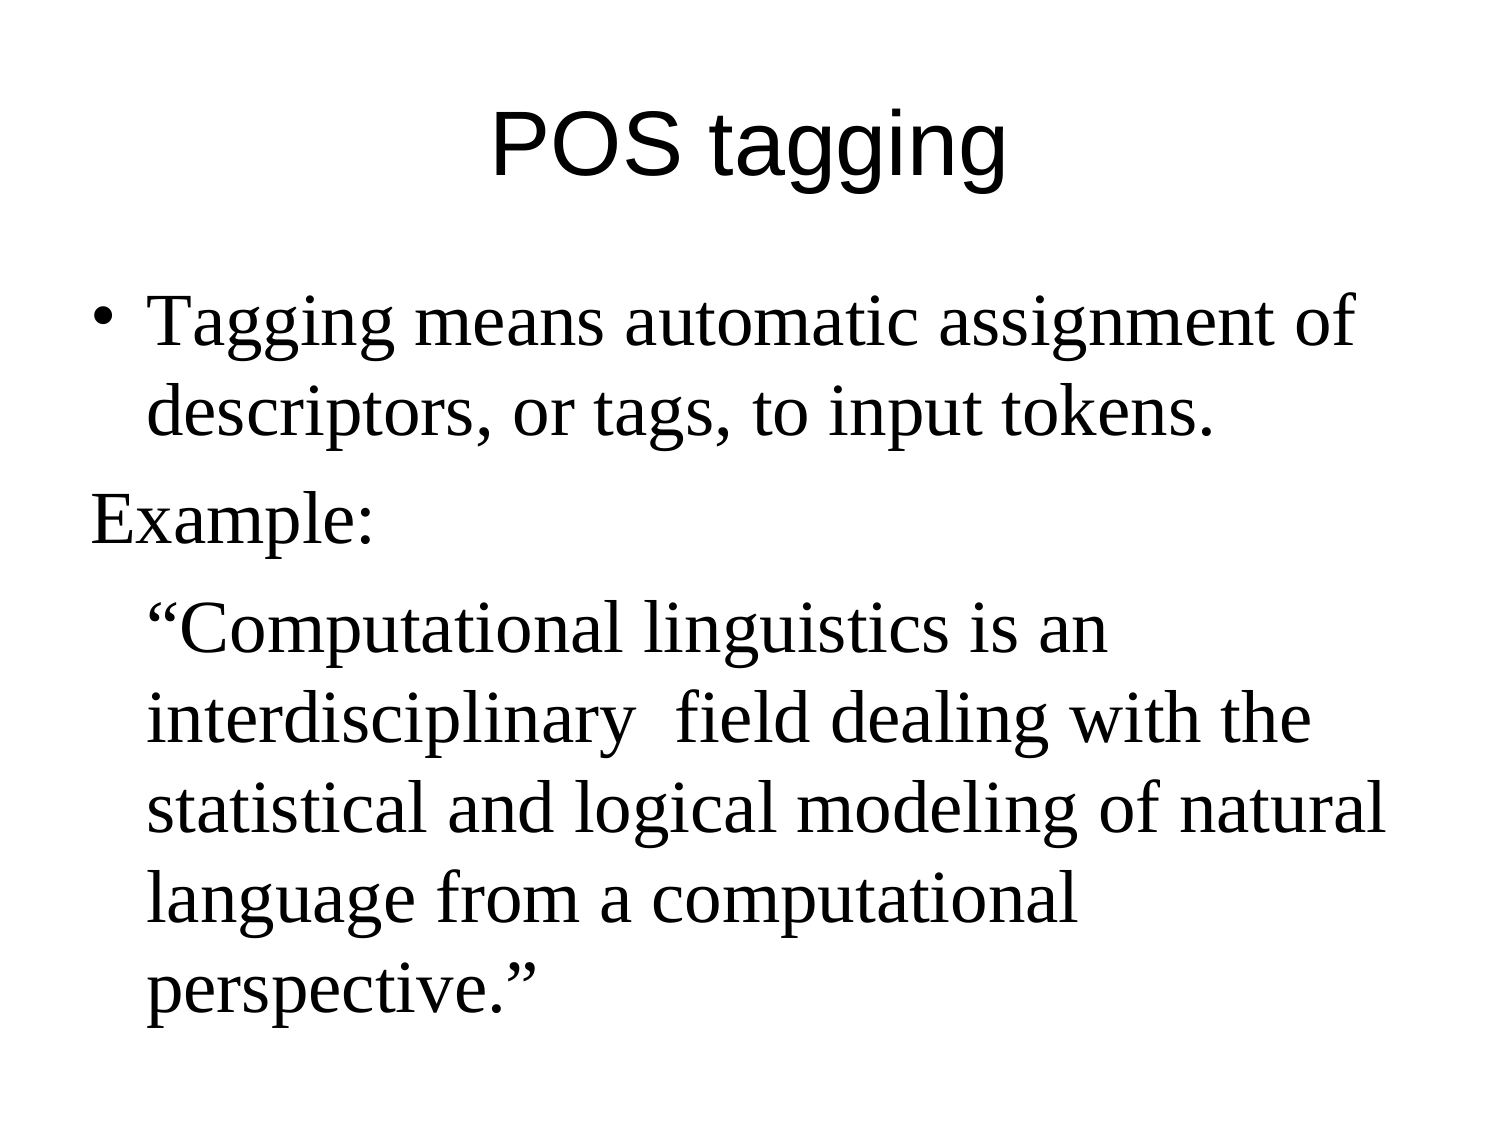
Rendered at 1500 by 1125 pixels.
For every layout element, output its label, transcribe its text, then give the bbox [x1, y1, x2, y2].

title POS tagging [75, 45, 1426, 233]
list Tagging means automatic assignment of descriptors, or tags, to input tokens. Example: “Computational linguistics is an interdisciplinary field dealing with the statistical and logical modeling of natural language from a computational perspective.” [75, 262, 1426, 1075]
